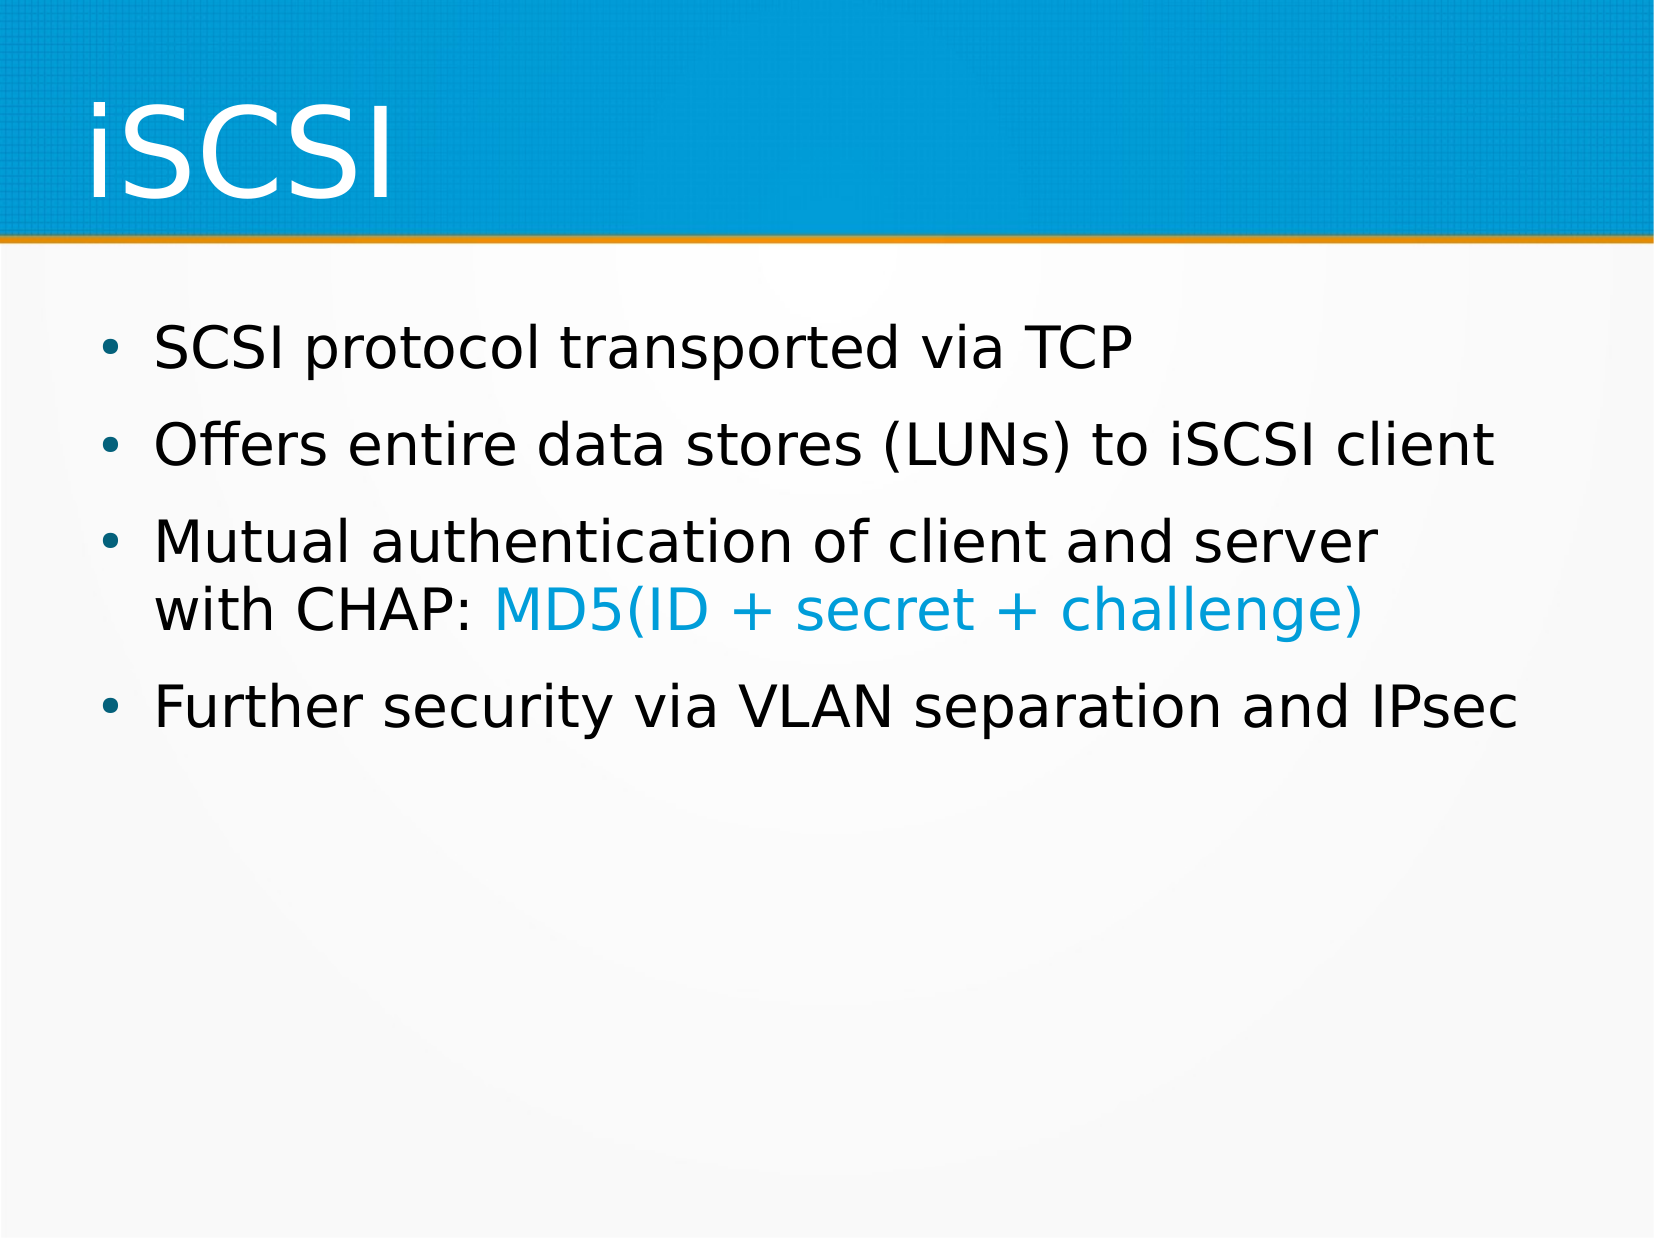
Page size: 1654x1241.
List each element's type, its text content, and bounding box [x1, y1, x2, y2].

title iSCSI [82, 19, 1571, 227]
list SCSI protocol transported via TCP Offers entire data stores (LUNs) to iSCSI client Mutual authentication of client and server with CHAP: MD5(ID + secret + challenge) Further security via VLAN separation and IPsec [82, 314, 1563, 1201]
picture [0, 233, 1654, 1241]
